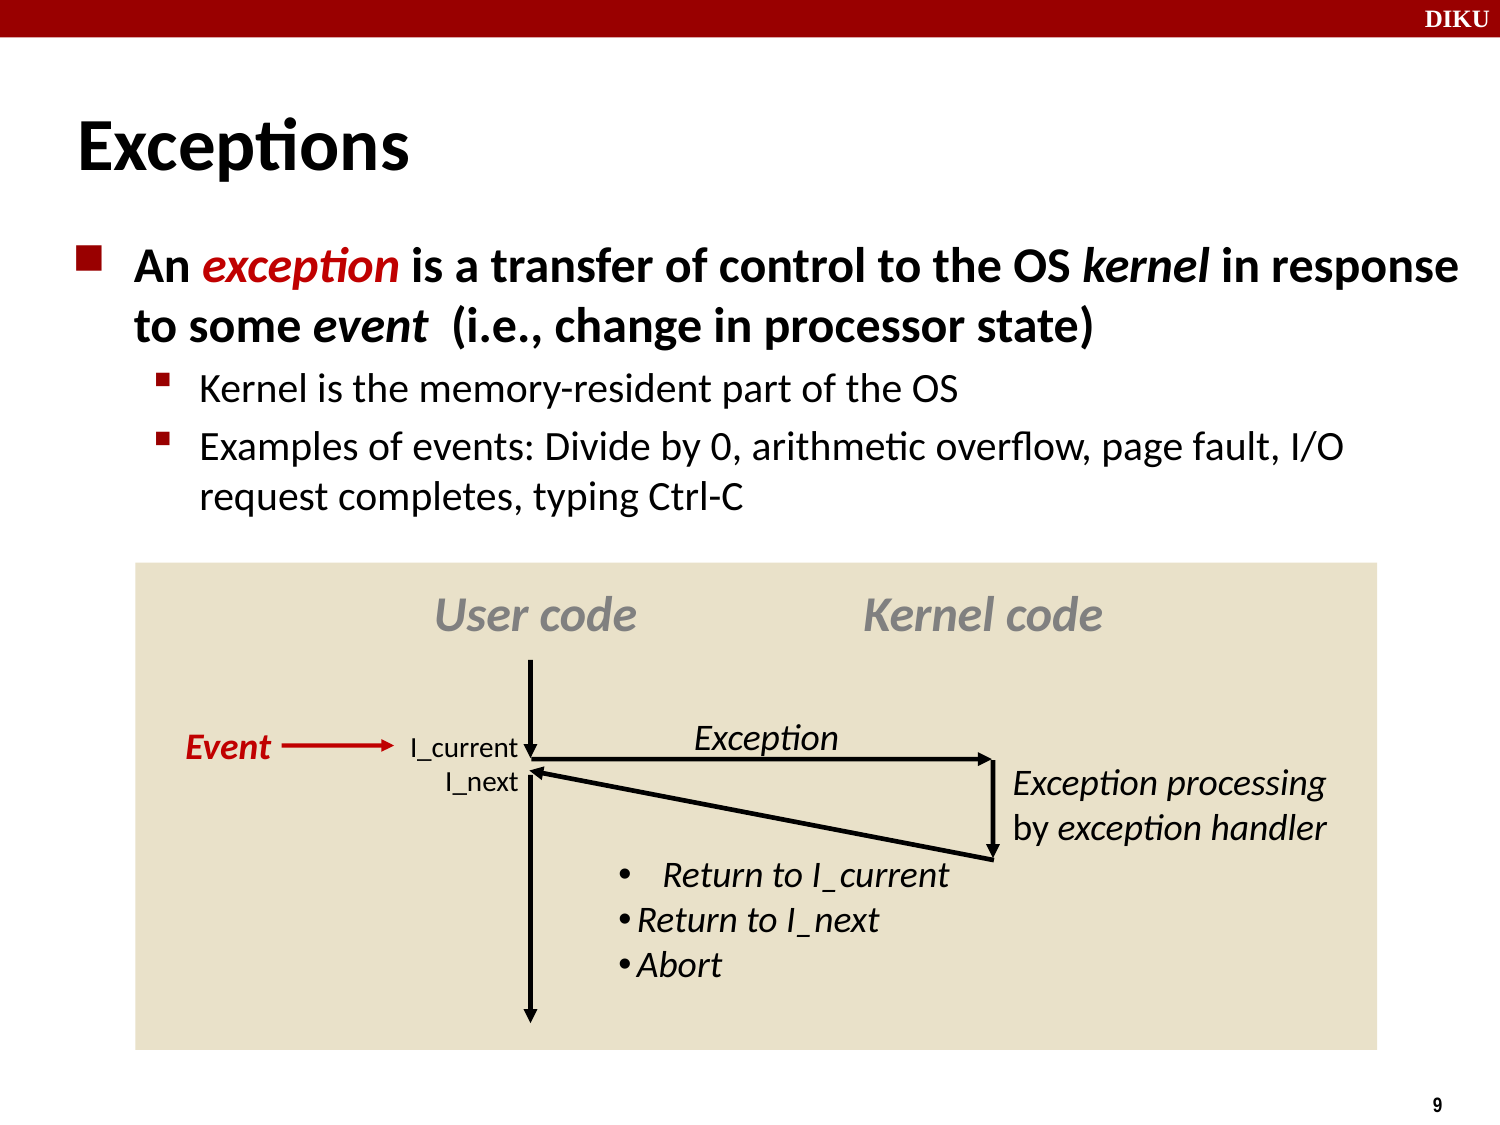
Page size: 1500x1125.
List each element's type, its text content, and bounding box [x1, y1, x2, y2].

text_box User code [419, 574, 653, 649]
text_box [135, 562, 1378, 1050]
text_box Return to I_current Return to I_next Abort [603, 843, 965, 993]
text_box Event [170, 715, 303, 775]
text_box I_current [395, 721, 534, 771]
list An exception is a transfer of control to the OS kernel in response to some event (i.e., change in processor state) Kernel is the memory-resident part of the OS Examples of events: Divide by 0, arithmetic overflow, page fault, I/O request completes, typing Ctrl-C [62, 224, 1488, 537]
text_box Kernel code [848, 574, 1119, 649]
text_box I_next [430, 754, 534, 805]
text_box Exception [678, 705, 855, 766]
text_box Exception processing by exception handler [997, 750, 1350, 900]
title Exceptions [62, 87, 613, 182]
